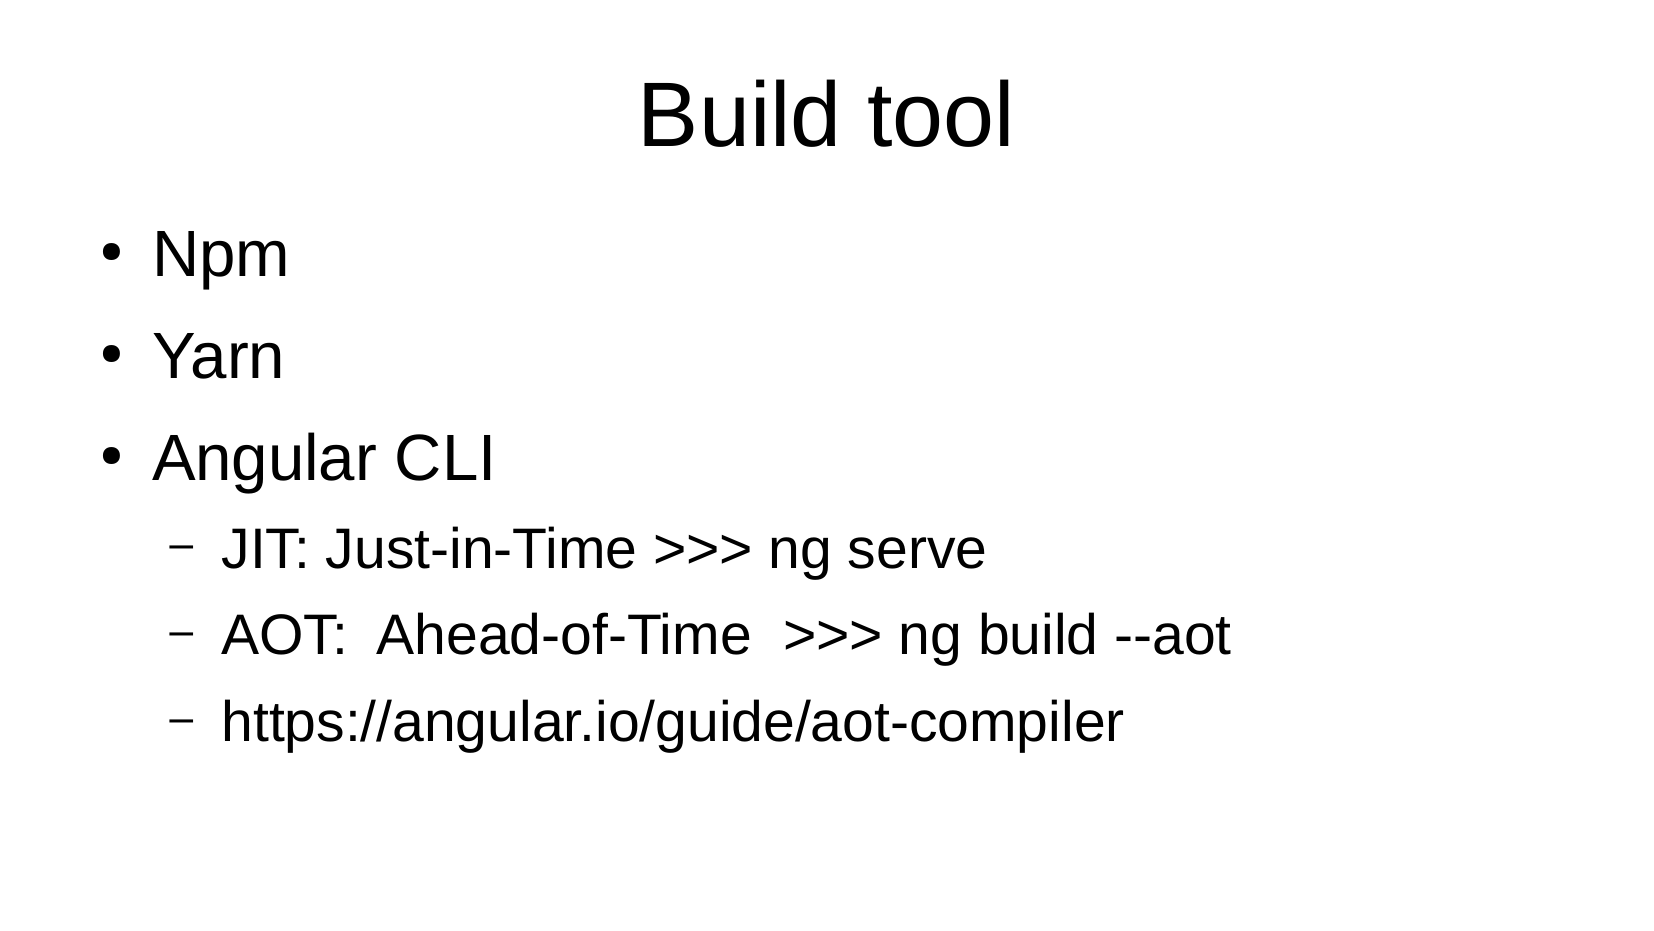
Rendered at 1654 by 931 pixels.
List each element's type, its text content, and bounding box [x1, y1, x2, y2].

title Build tool [82, 37, 1571, 193]
list Npm Yarn Angular CLI JIT: Just-in-Time >>> ng serve AOT: Ahead-of-Time >>> ng build --aot https://angular.io/guide/aot-compiler [82, 217, 1571, 758]
